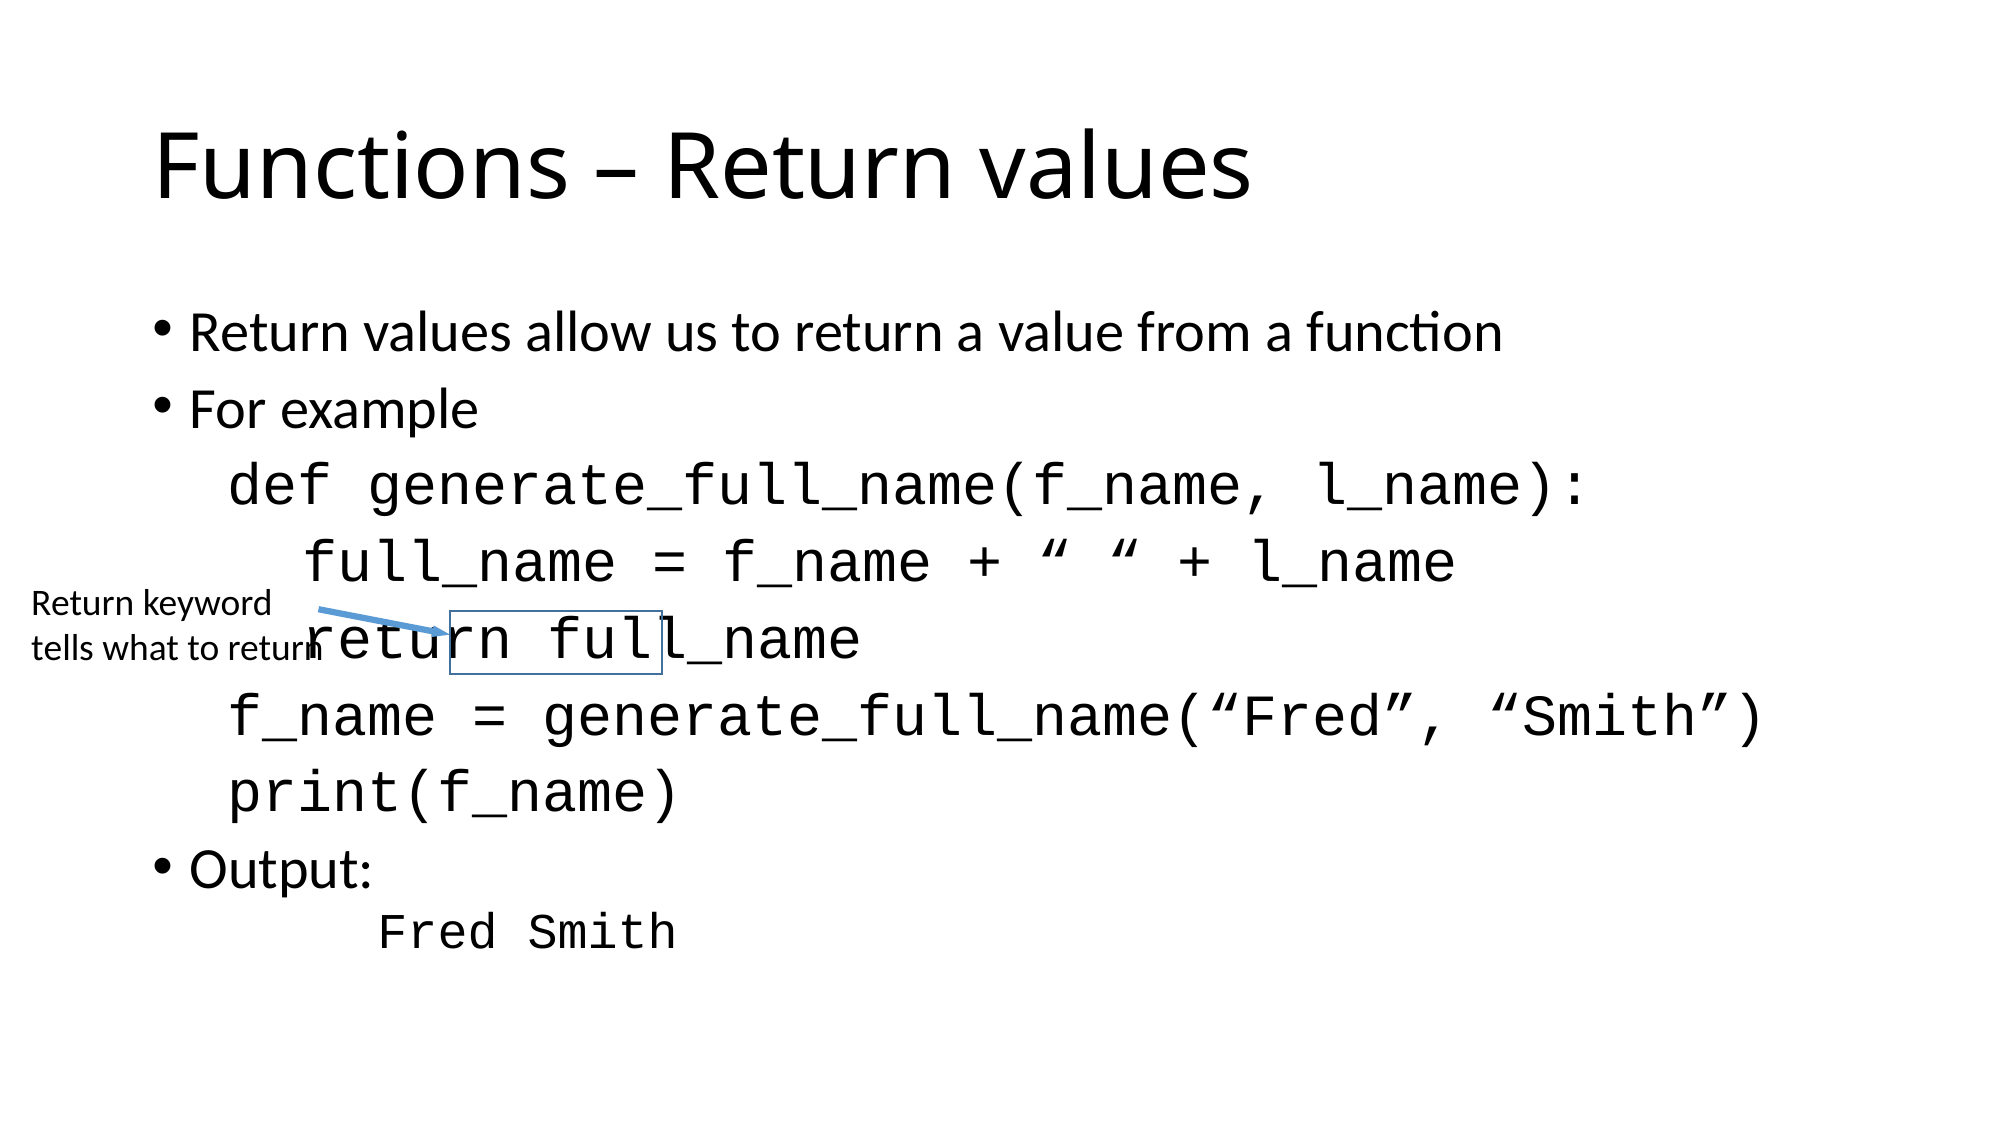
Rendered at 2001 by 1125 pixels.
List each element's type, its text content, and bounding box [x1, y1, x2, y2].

text_box Return keyword tells what to return [16, 570, 343, 677]
list Return values allow us to return a value from a function For example def generate_full_name(f_name, l_name): full_name = f_name + “ “ + l_name return full_name f_name = generate_full_name(“Fred”, “Smith”) print(f_name) Output: Fred Smith [451, 612, 661, 673]
title Functions – Return values [137, 59, 1863, 278]
list Return values allow us to return a value from a function For example def generate_full_name(f_name, l_name): full_name = f_name + “ “ + l_name return full_name f_name = generate_full_name(“Fred”, “Smith”) print(f_name) Output: Fred Smith [137, 299, 1863, 1014]
